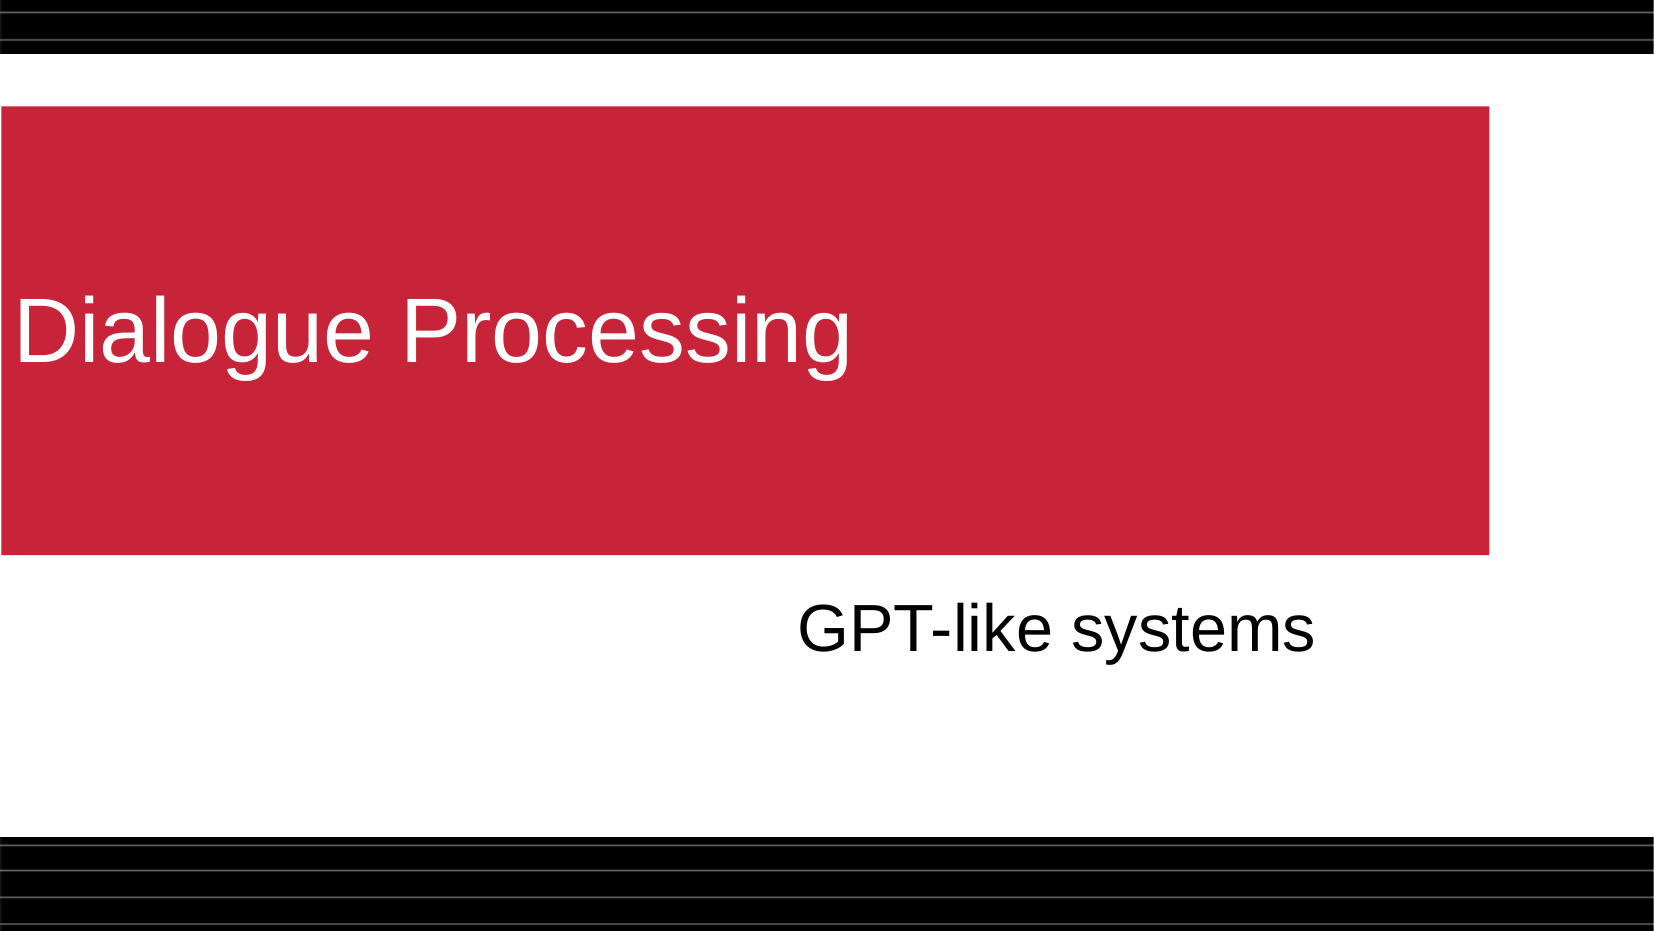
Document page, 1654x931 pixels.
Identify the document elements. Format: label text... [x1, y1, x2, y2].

title Dialogue Processing [1, 106, 1490, 556]
picture [0, 0, 1654, 54]
picture [0, 837, 1654, 931]
subtitle GPT-like systems [625, 590, 1489, 804]
